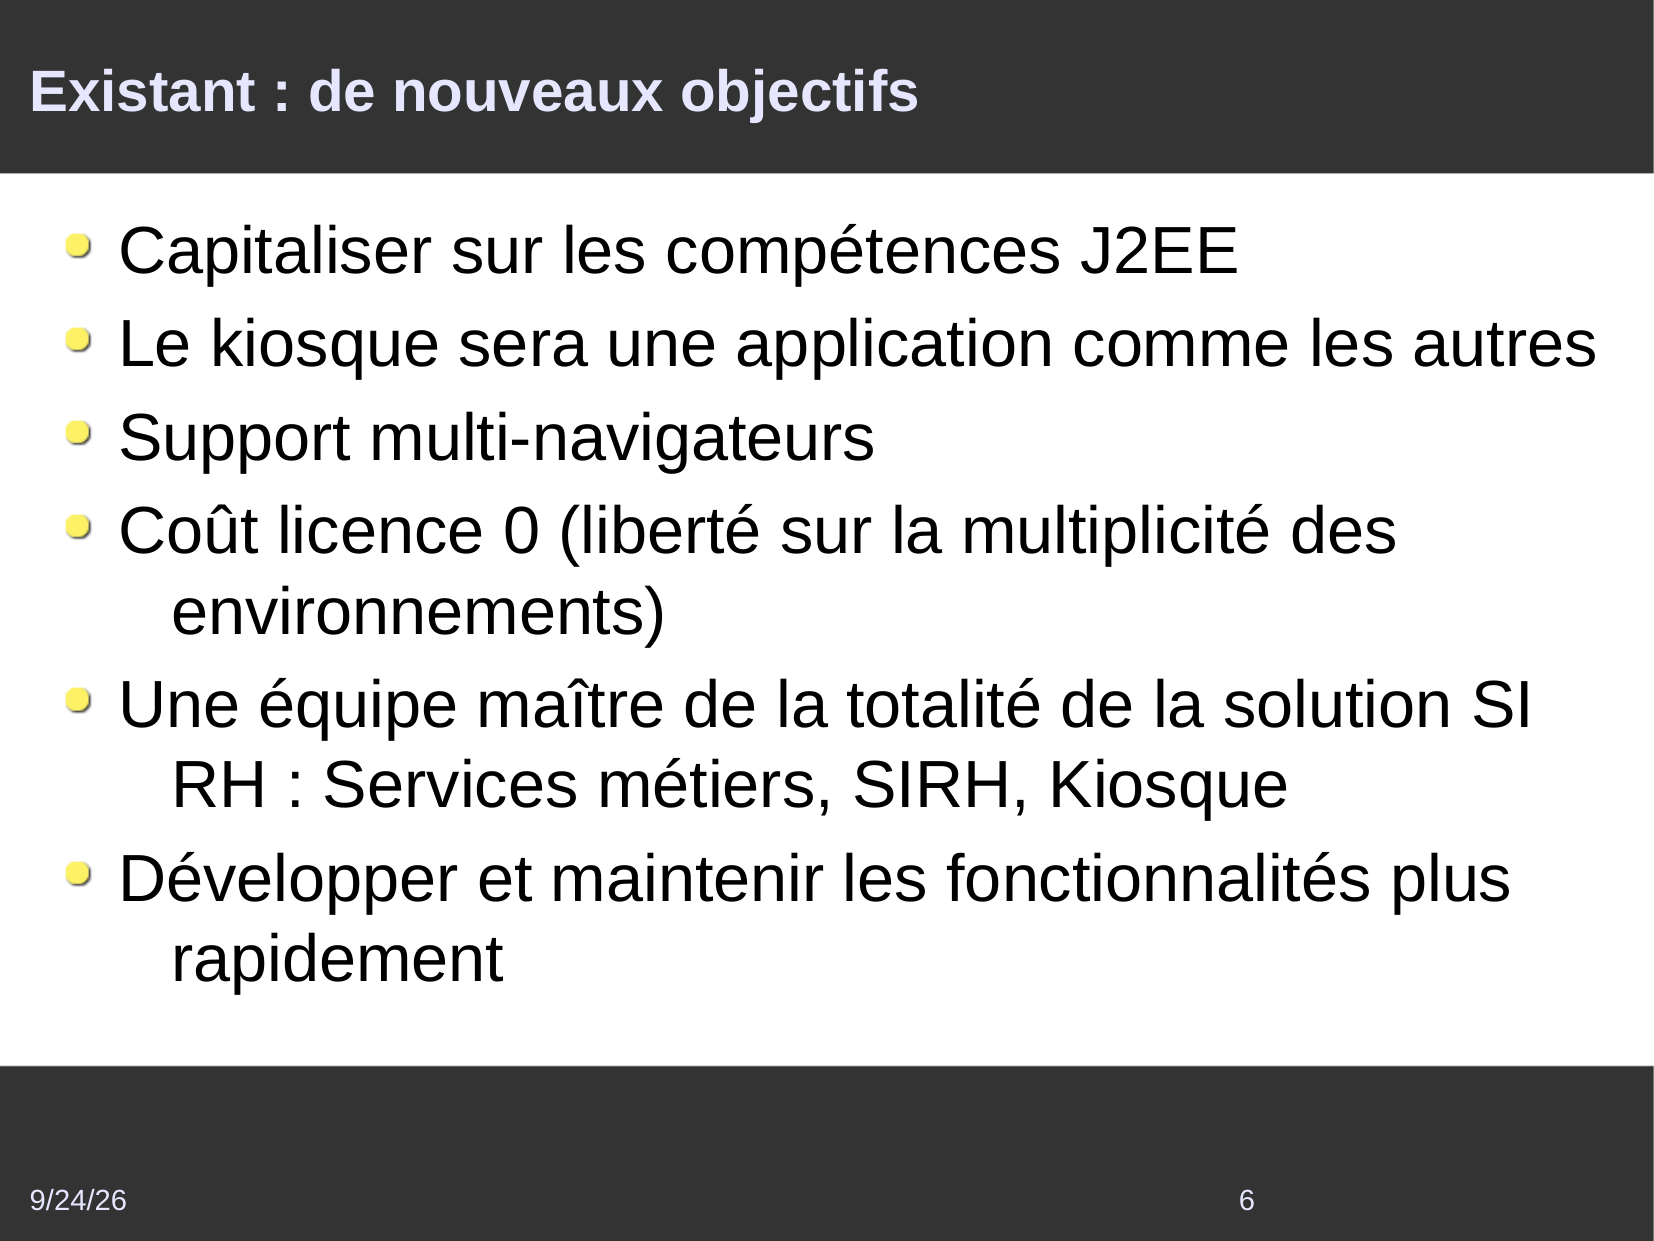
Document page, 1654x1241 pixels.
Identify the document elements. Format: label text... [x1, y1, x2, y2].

list Capitaliser sur les compétences J2EE Le kiosque sera une application comme les autres Support multi-navigateurs Coût licence 0 (liberté sur la multiplicité des environnements) Une équipe maître de la totalité de la solution SI RH : Services métiers, SIRH, Kiosque Développer et maintenir les fonctionnalités plus rapidement [29, 206, 1625, 1034]
text_box [29, 1181, 566, 1241]
text_box [1238, 1181, 1625, 1241]
title Existant : de nouveaux objectifs [29, 29, 1625, 148]
